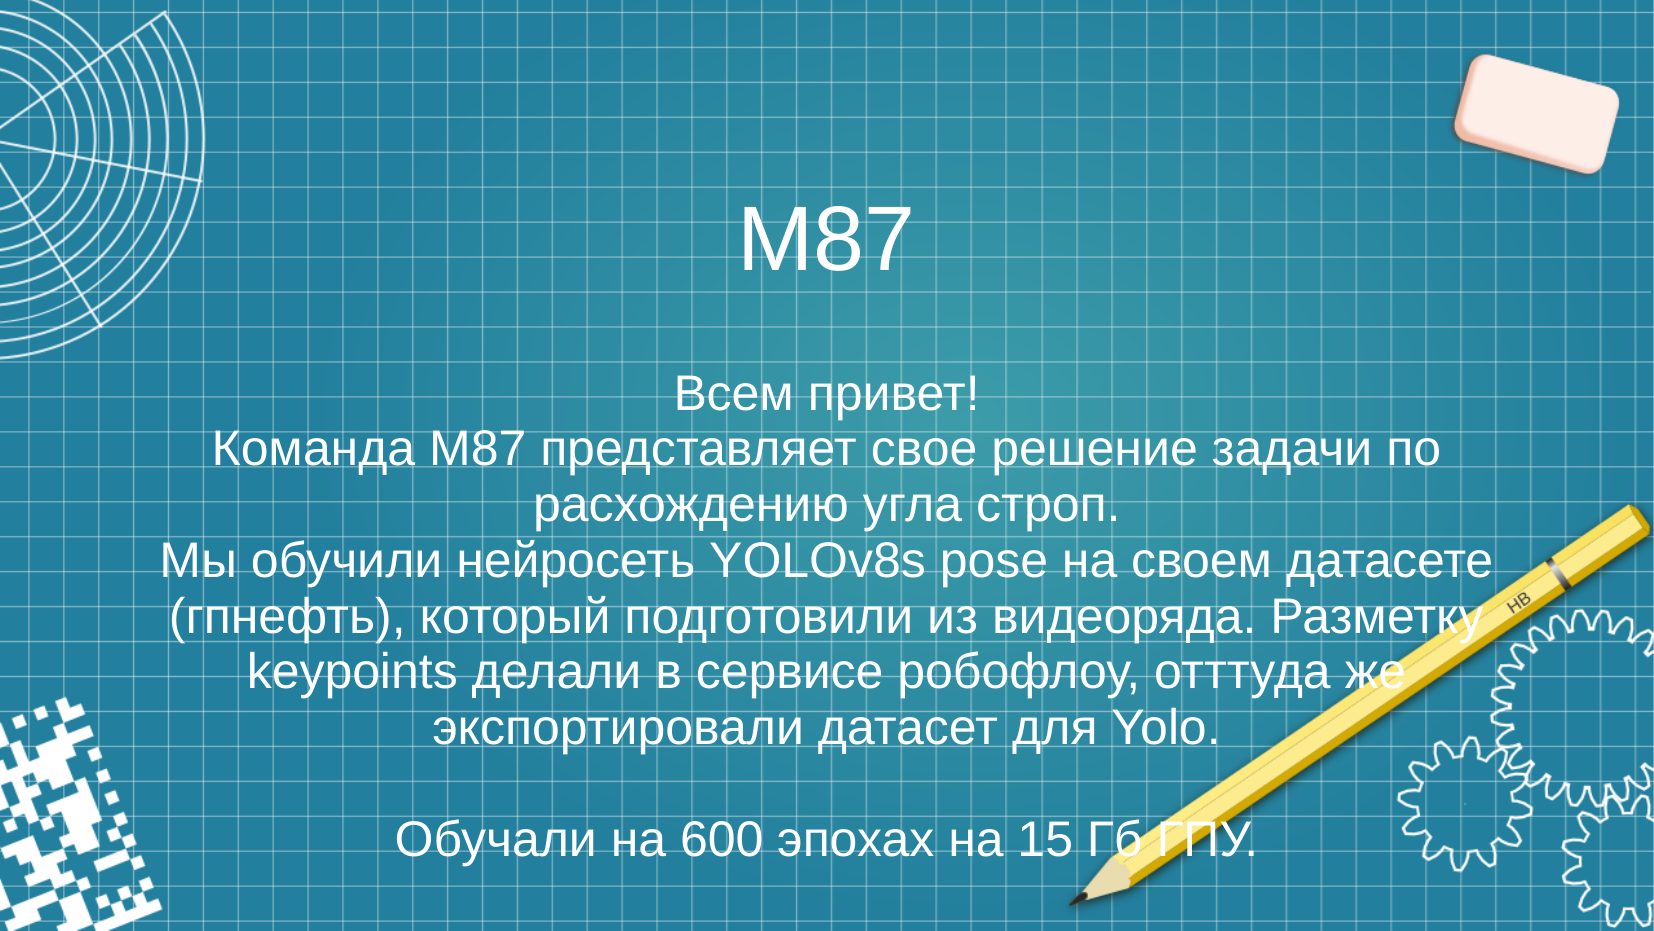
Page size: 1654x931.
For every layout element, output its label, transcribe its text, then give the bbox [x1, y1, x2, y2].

title M87 [82, 132, 1571, 346]
picture [0, 0, 1654, 931]
subtitle Всем привет! Команда M87 представляет свое решение задачи по расхождению угла строп. Мы обучили нейросеть YOLOv8s pose на своем датасете (гпнефть), который подготовили из видеоряда. Разметку keypoints делали в сервисе робофлоу, отттуда же экспортировали датасет для Yolo. Обучали на 600 эпохах на 15 Гб ГПУ. [82, 364, 1571, 867]
